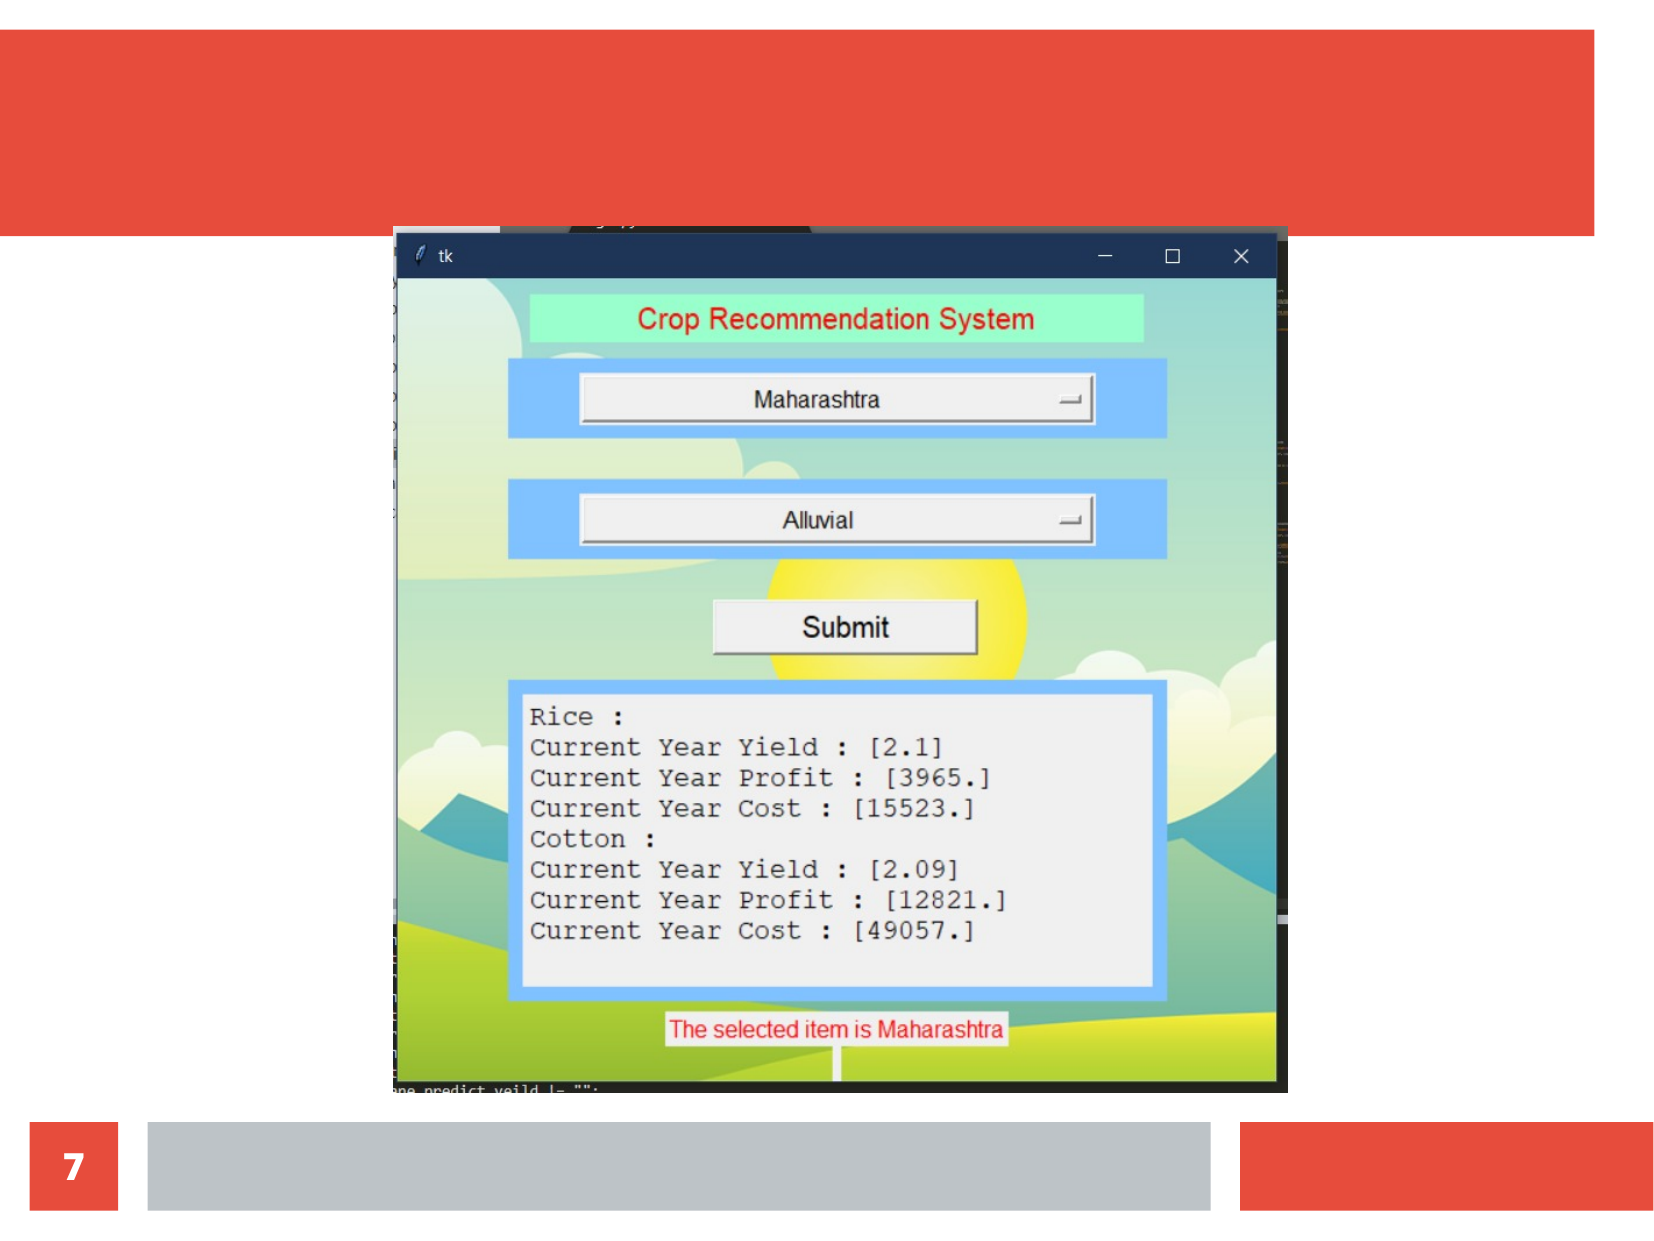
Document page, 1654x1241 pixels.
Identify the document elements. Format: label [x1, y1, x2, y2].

picture [393, 226, 1288, 1093]
